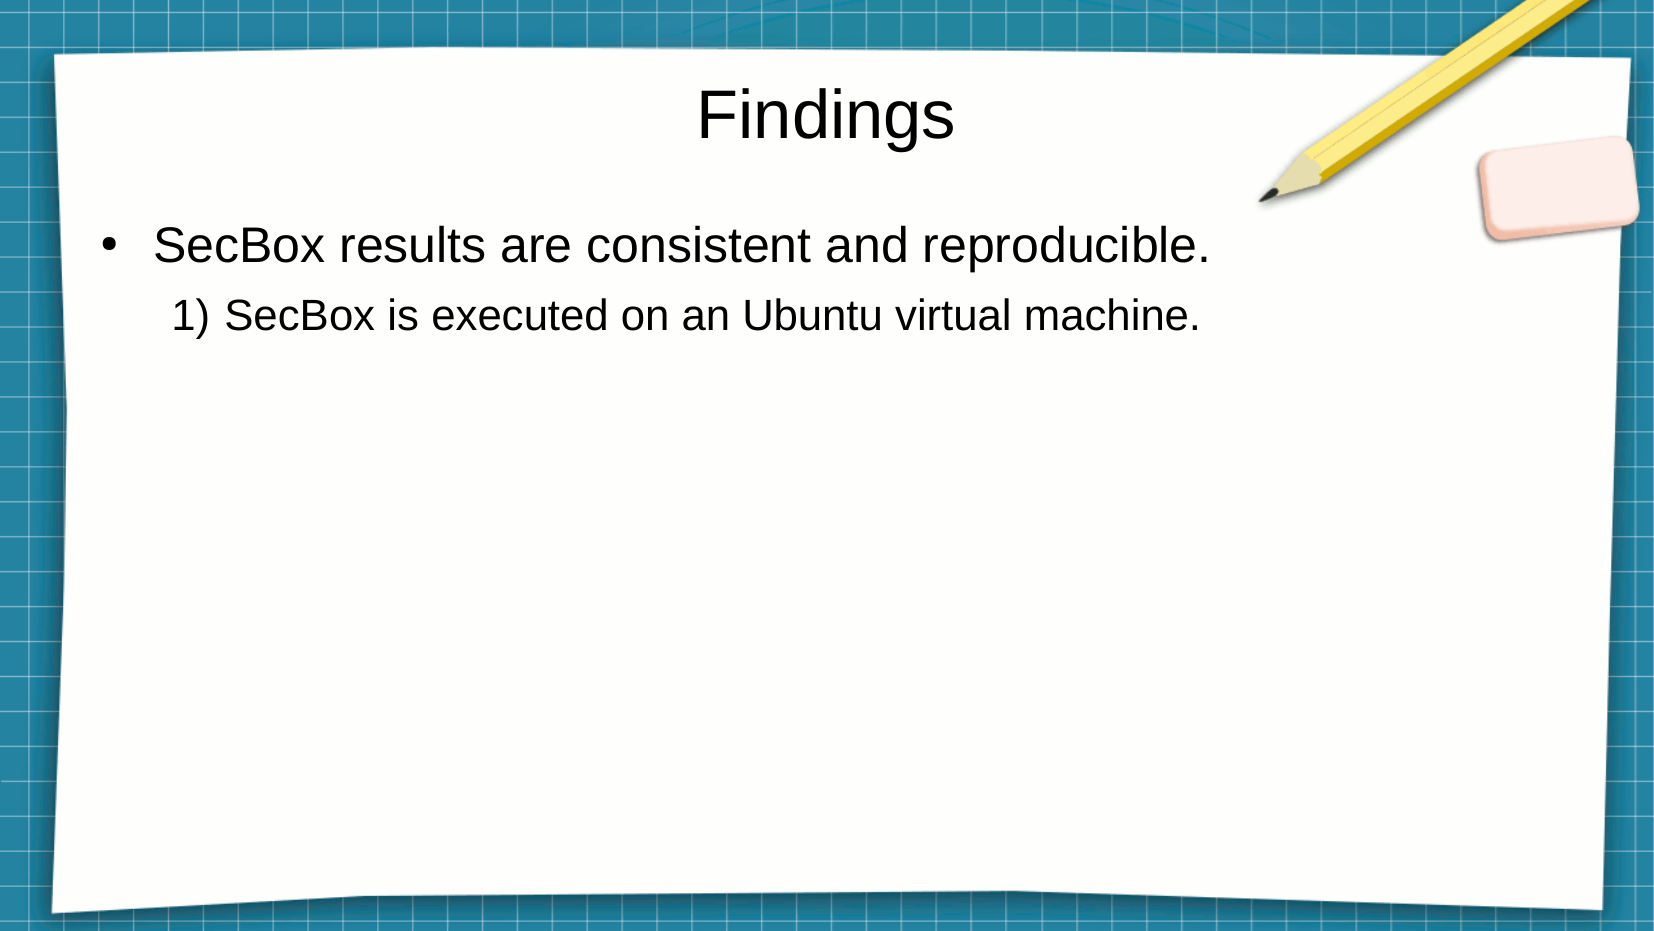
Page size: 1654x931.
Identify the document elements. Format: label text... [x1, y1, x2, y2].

list SecBox results are consistent and reproducible. SecBox is executed on an Ubuntu virtual machine. [82, 217, 1571, 758]
title Findings [82, 37, 1571, 193]
picture [0, 0, 1654, 931]
